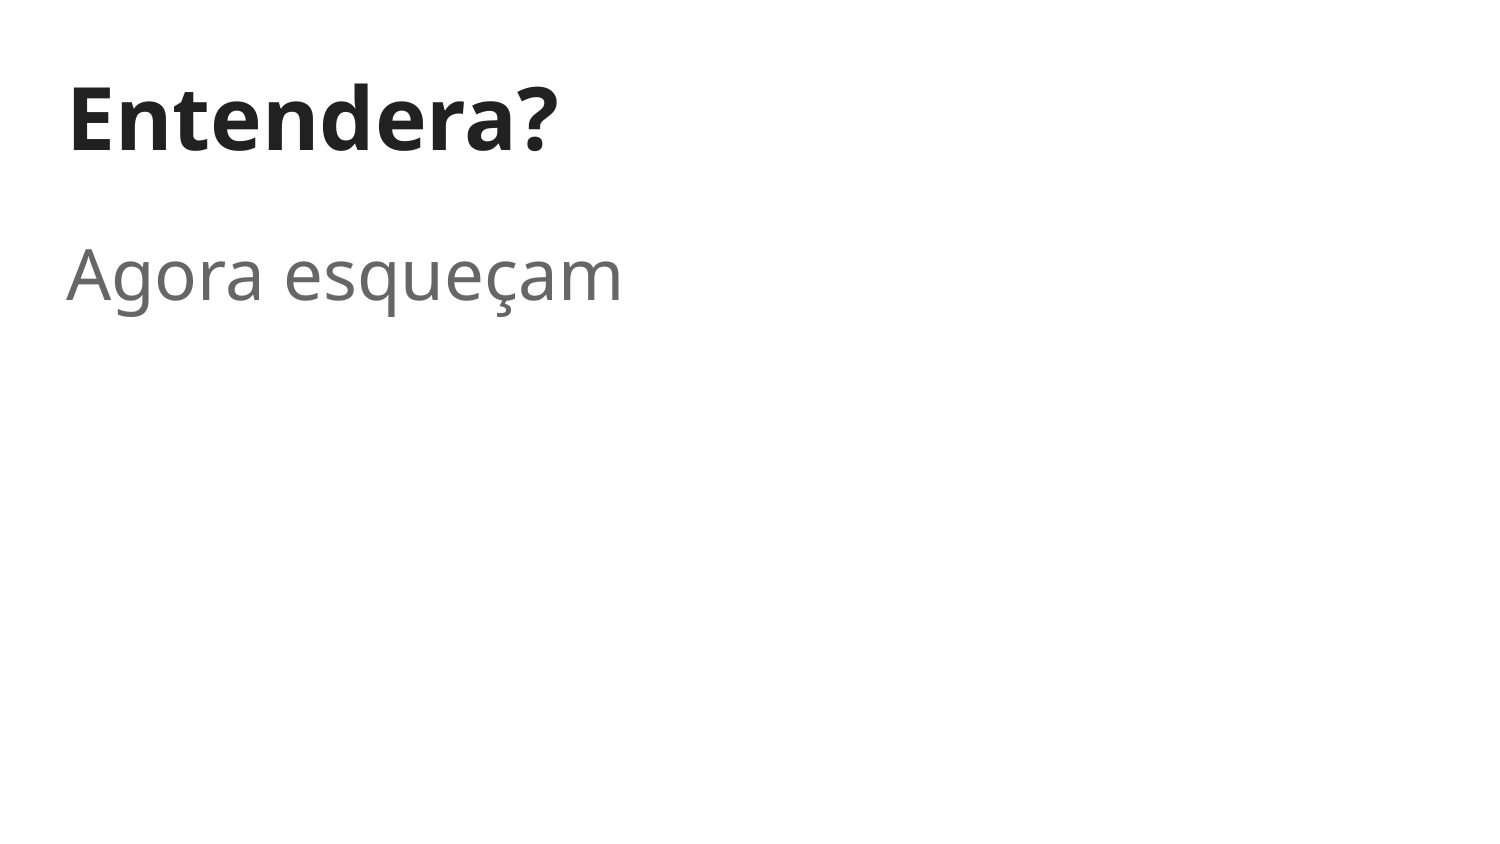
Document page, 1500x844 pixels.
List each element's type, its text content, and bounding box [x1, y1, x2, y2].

title Entendera? [51, 48, 1449, 180]
list Agora esqueçam [51, 201, 1449, 750]
